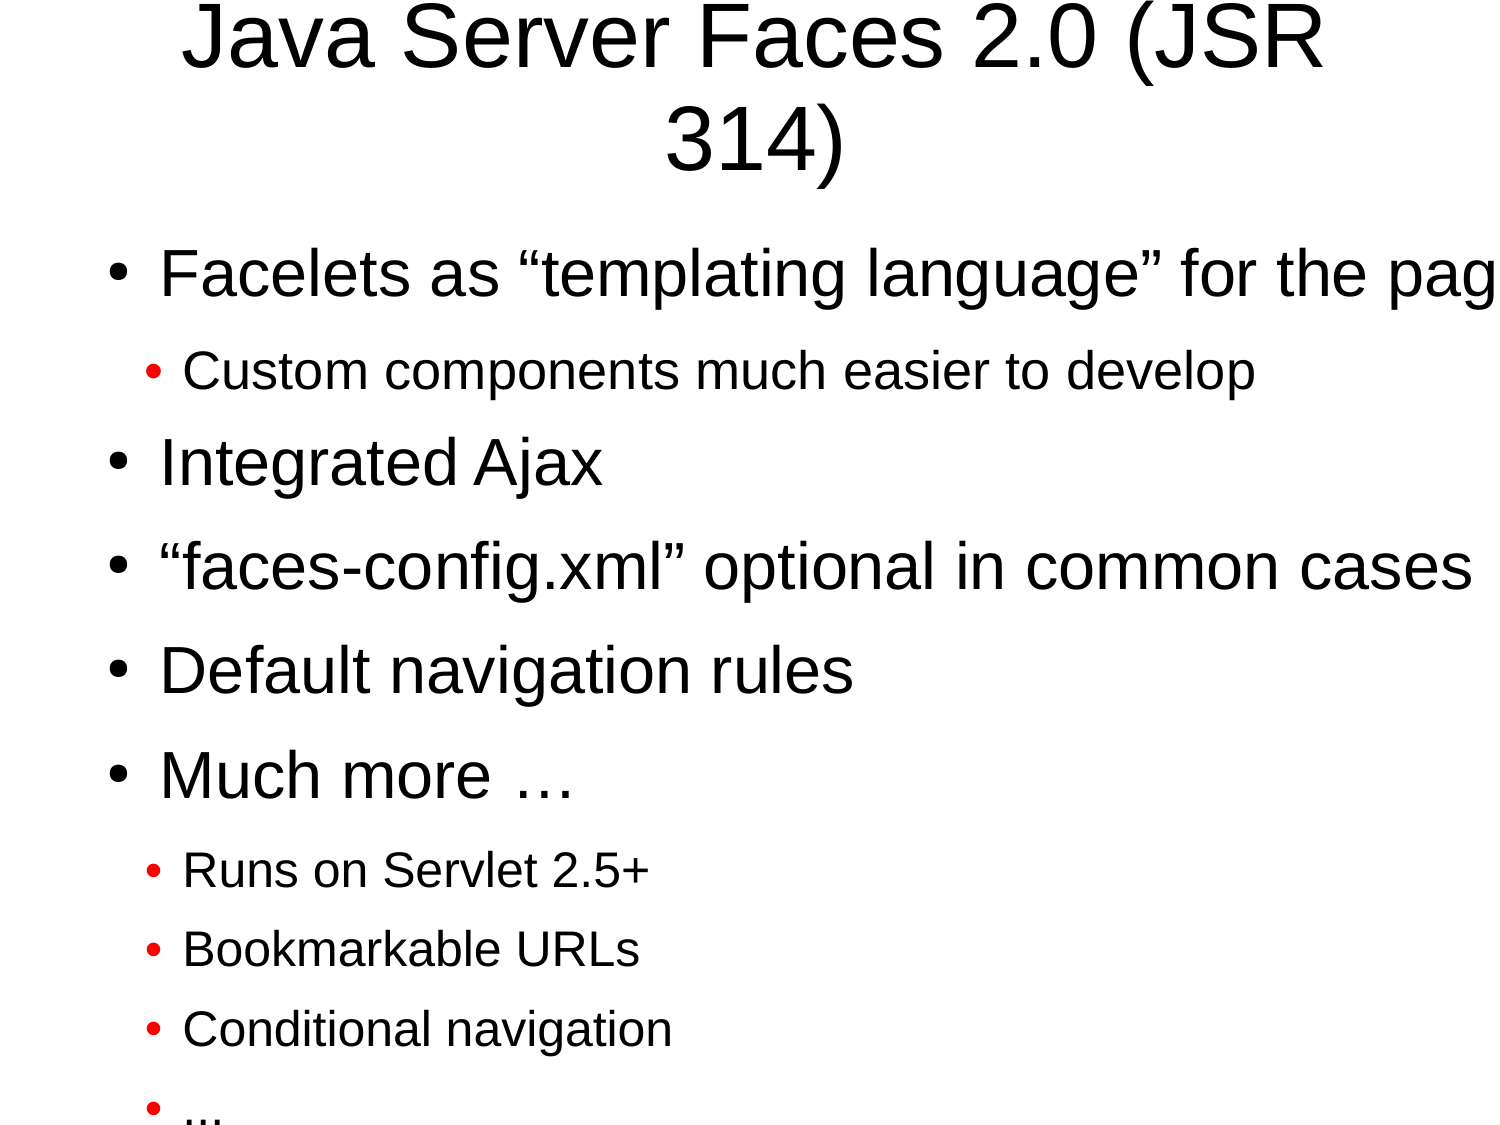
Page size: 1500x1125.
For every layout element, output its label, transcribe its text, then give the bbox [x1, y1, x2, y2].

list Facelets as “templating language” for the page Custom components much easier to develop Integrated Ajax “faces-config.xml” optional in common cases Default navigation rules Much more … Runs on Servlet 2.5+ Bookmarkable URLs Conditional navigation ... [88, 236, 1500, 1013]
title Java Server Faces 2.0 (JSR 314) [133, 0, 1378, 191]
